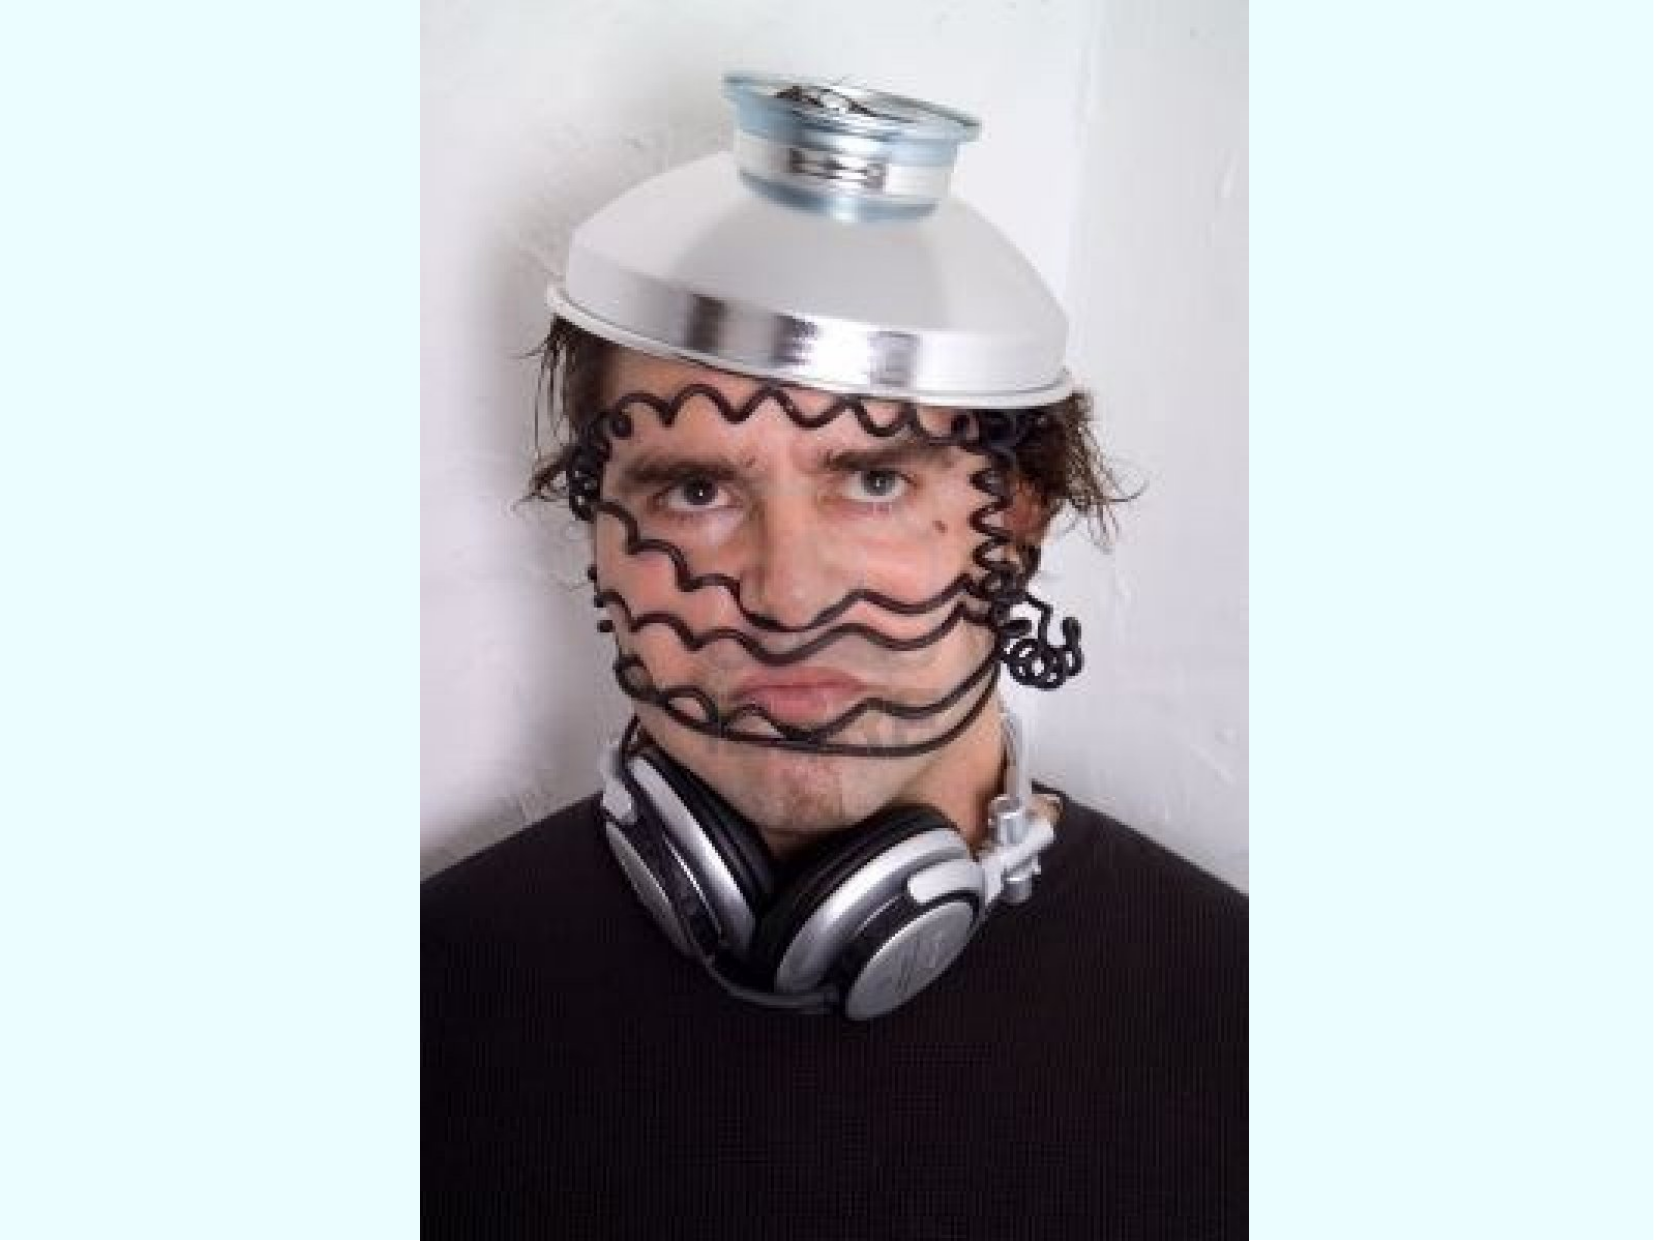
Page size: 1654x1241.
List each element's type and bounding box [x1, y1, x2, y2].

picture [420, 0, 1249, 1241]
